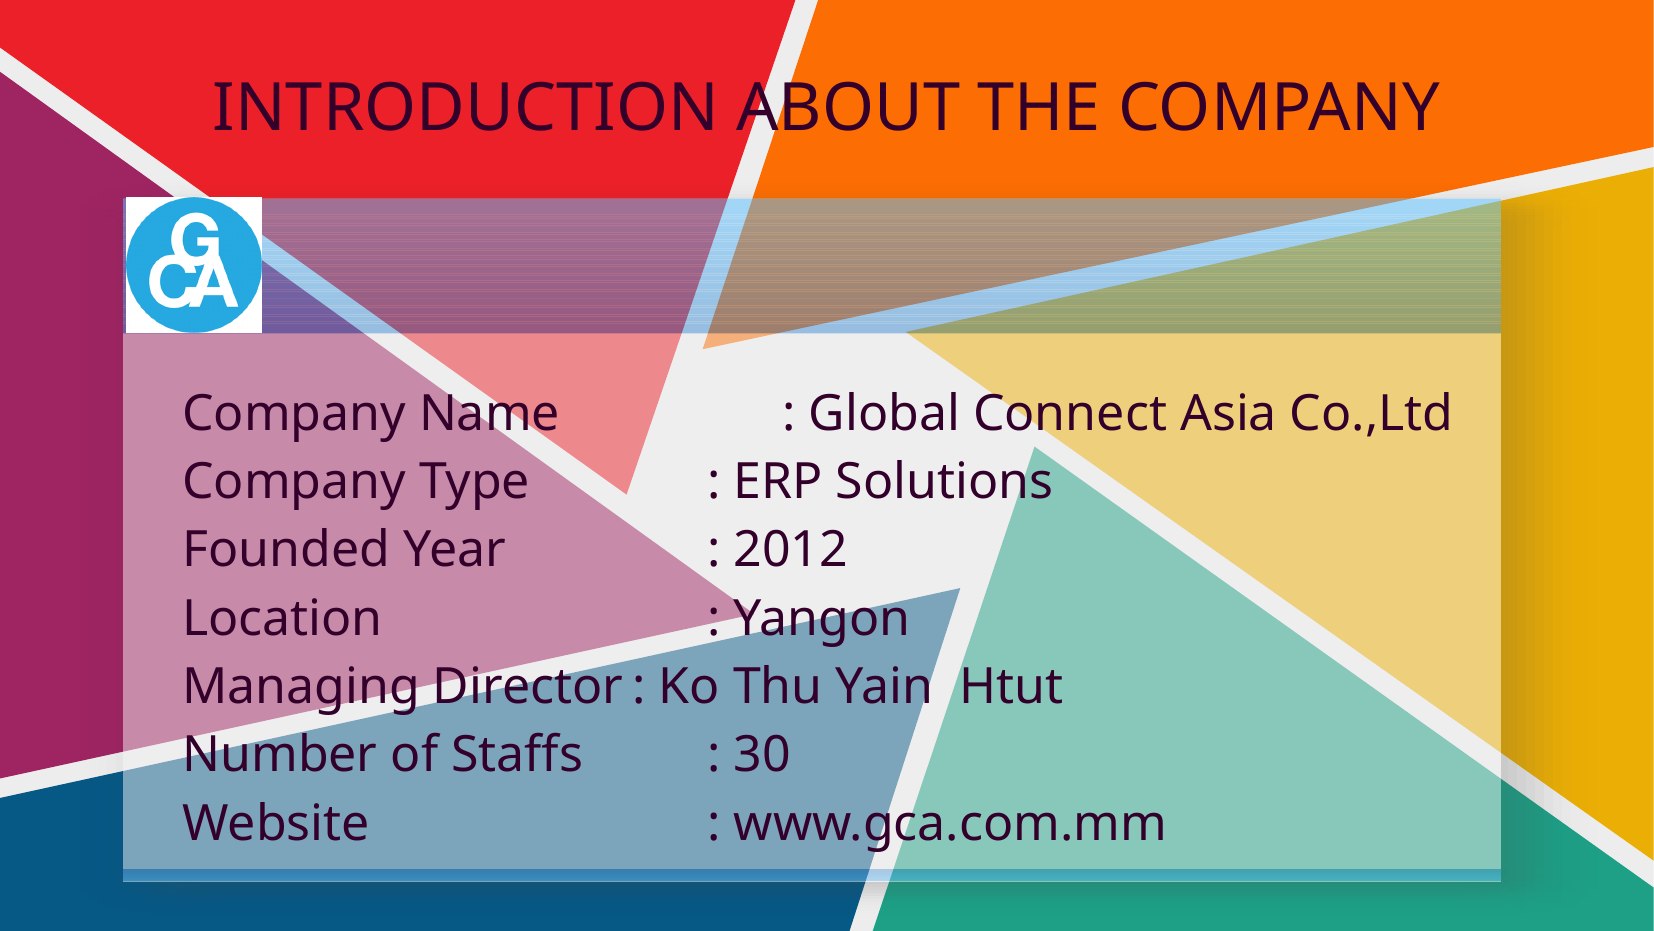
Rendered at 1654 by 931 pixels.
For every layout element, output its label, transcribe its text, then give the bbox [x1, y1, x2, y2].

picture [17, 165, 1654, 931]
title INTRODUCTION ABOUT THE COMPANY [82, 14, 1571, 165]
